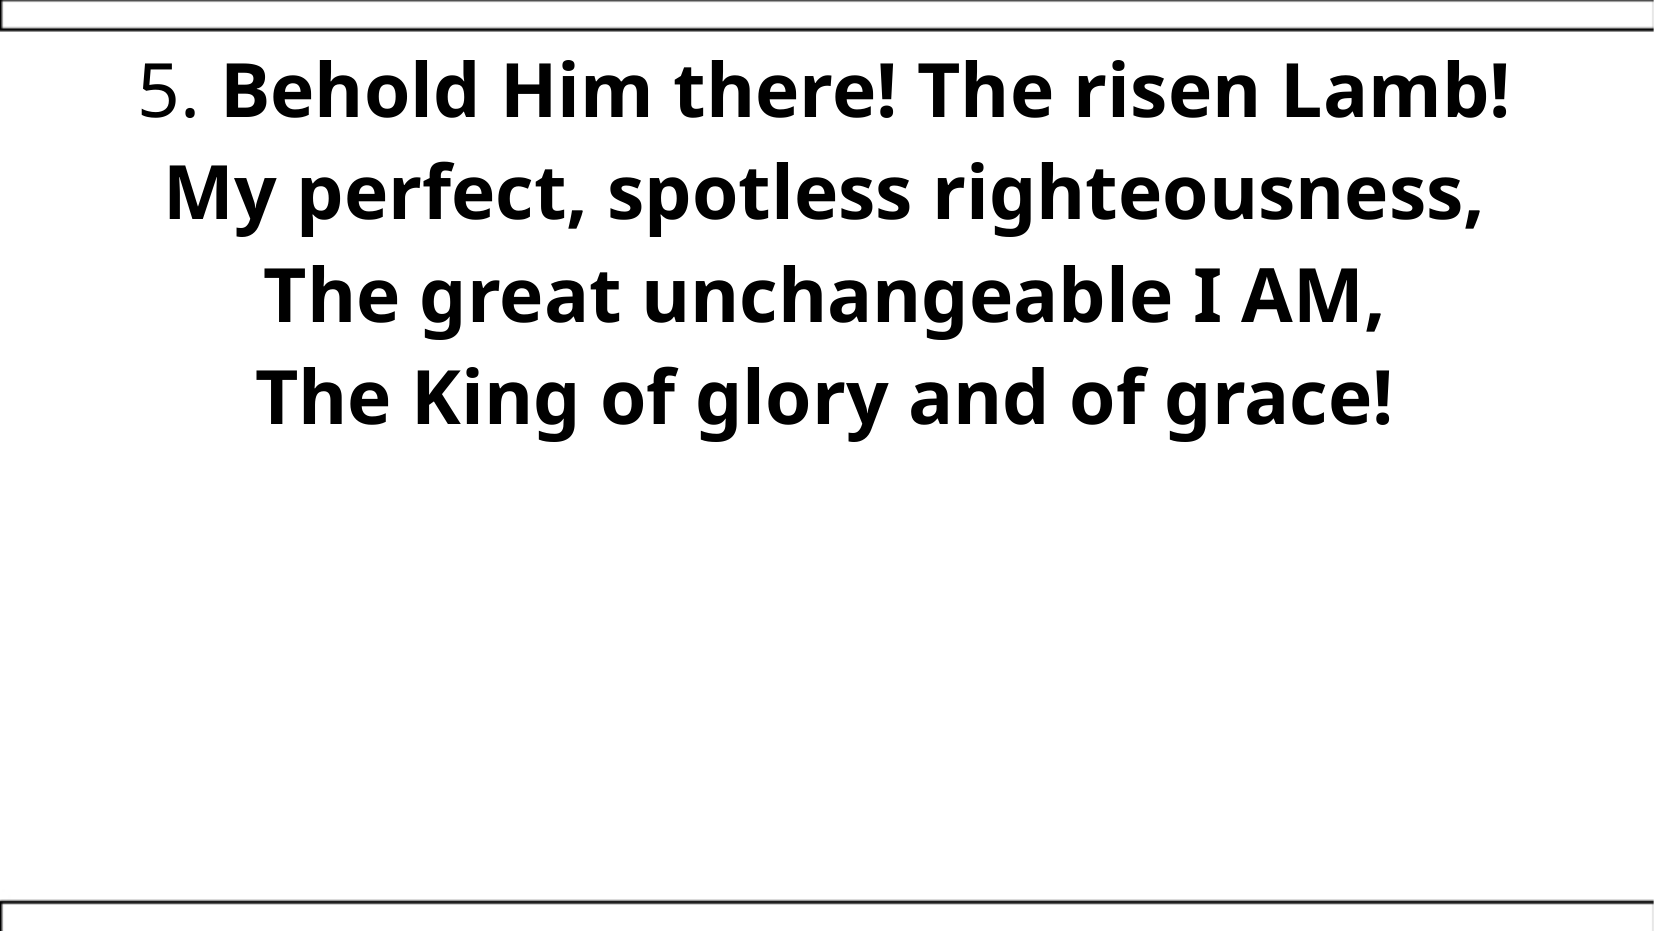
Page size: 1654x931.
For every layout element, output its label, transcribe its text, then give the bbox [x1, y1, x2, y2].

picture [0, 0, 1654, 931]
text_box 5. Behold Him there! The risen Lamb! My perfect, spotless righteousness, The great unchangeable I AM, The King of glory and of grace! [75, 30, 1576, 469]
